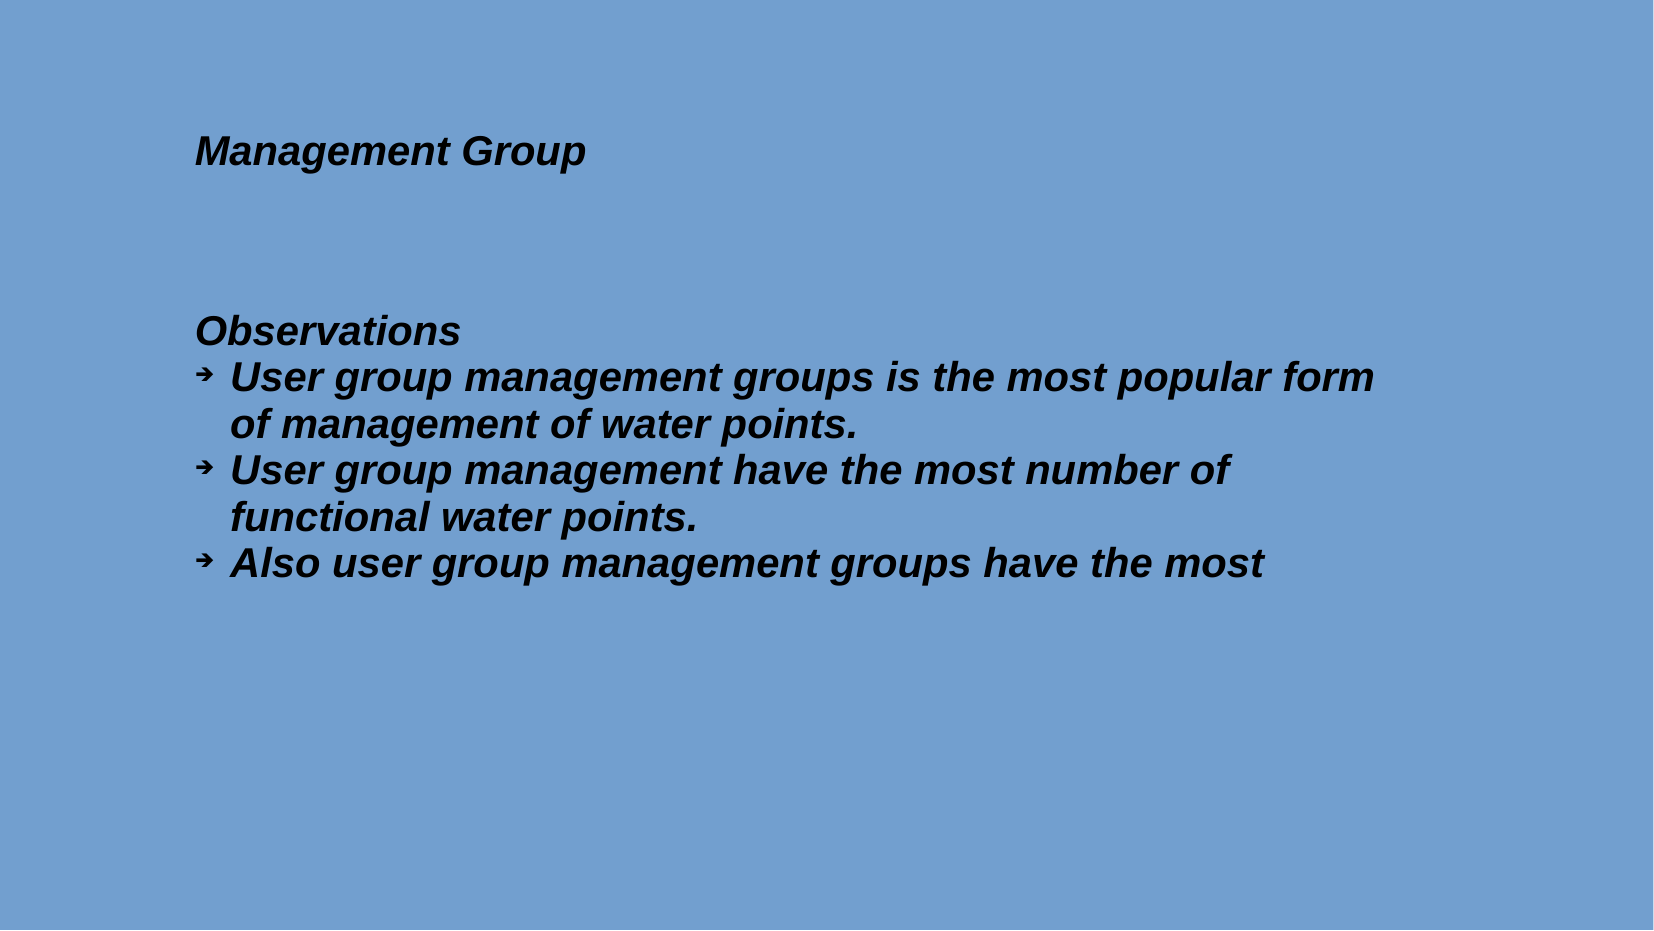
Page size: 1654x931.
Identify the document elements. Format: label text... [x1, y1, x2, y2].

text_box Management Group [180, 120, 676, 182]
text_box Observations User group management groups is the most popular form of management of water points. User group management have the most number of functional water points. Also user group management groups have the most [180, 300, 1396, 594]
